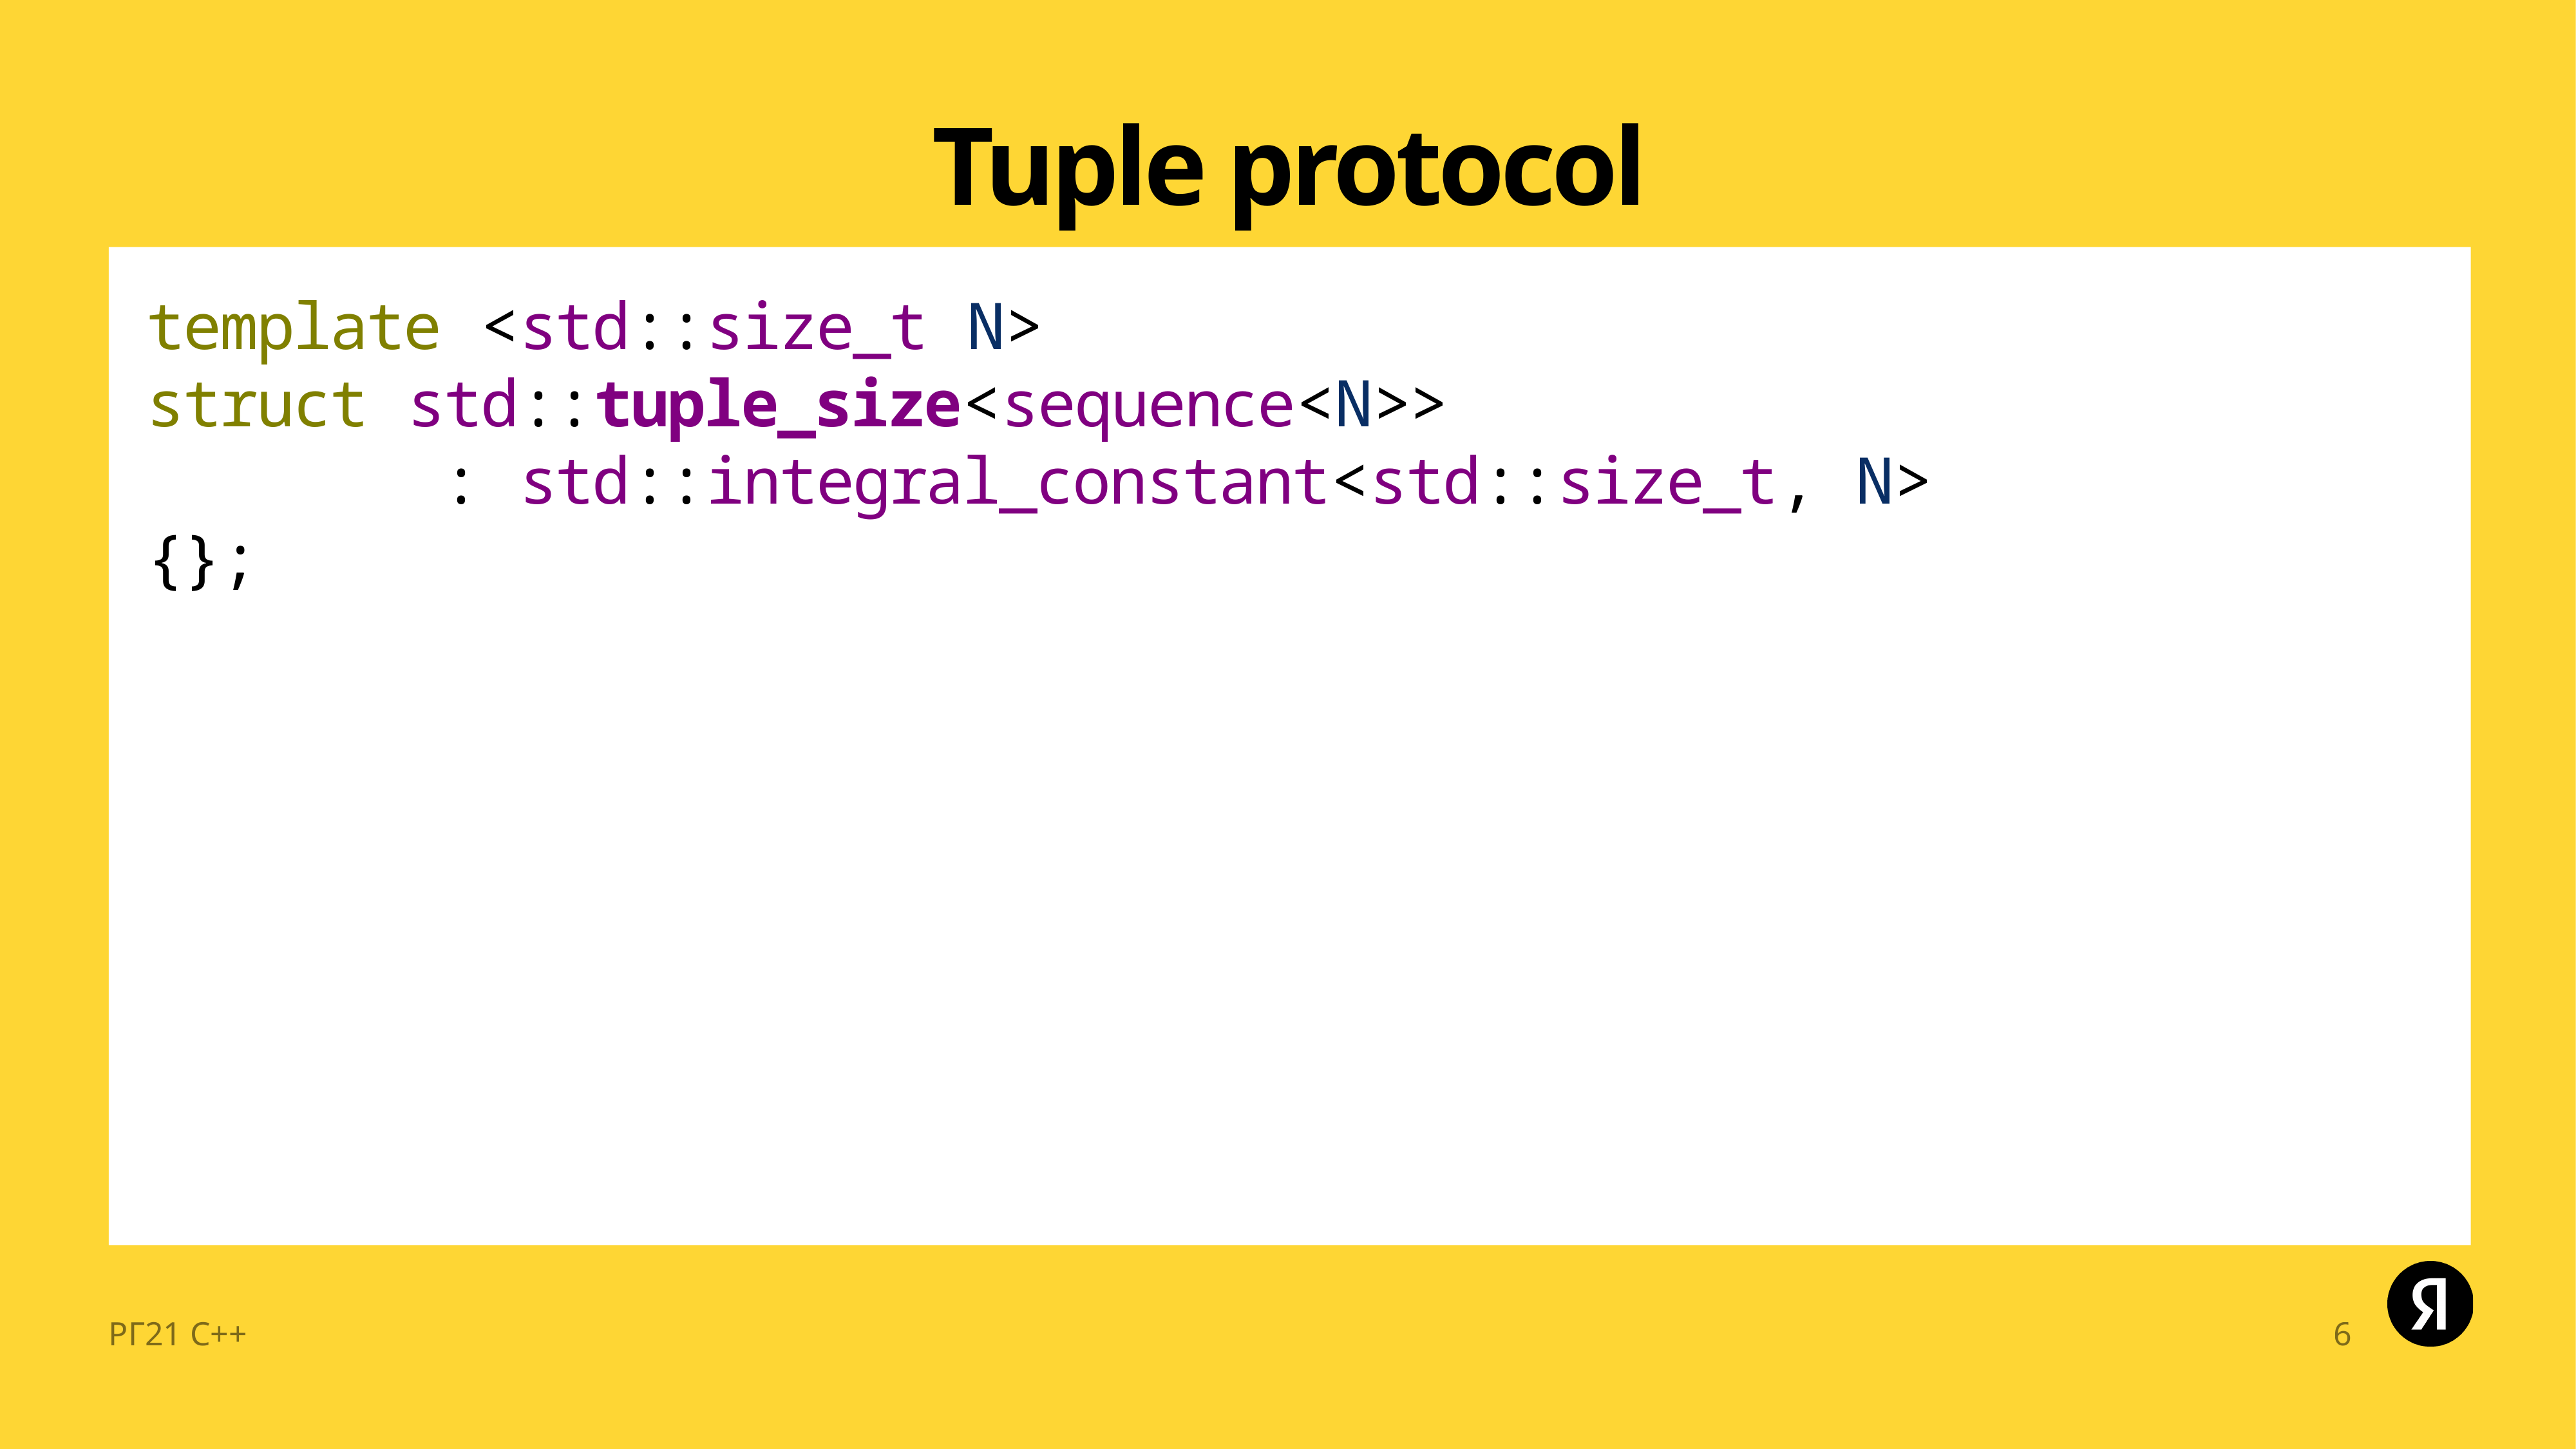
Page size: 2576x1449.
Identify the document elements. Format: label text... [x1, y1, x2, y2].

title Tuple protocol [106, 101, 2473, 228]
list template <std::size_t N> struct std::tuple_size<sequence<N>> : std::integral_constant<std::size_t, N> {}; [108, 247, 2471, 1245]
picture [2387, 1261, 2474, 1347]
